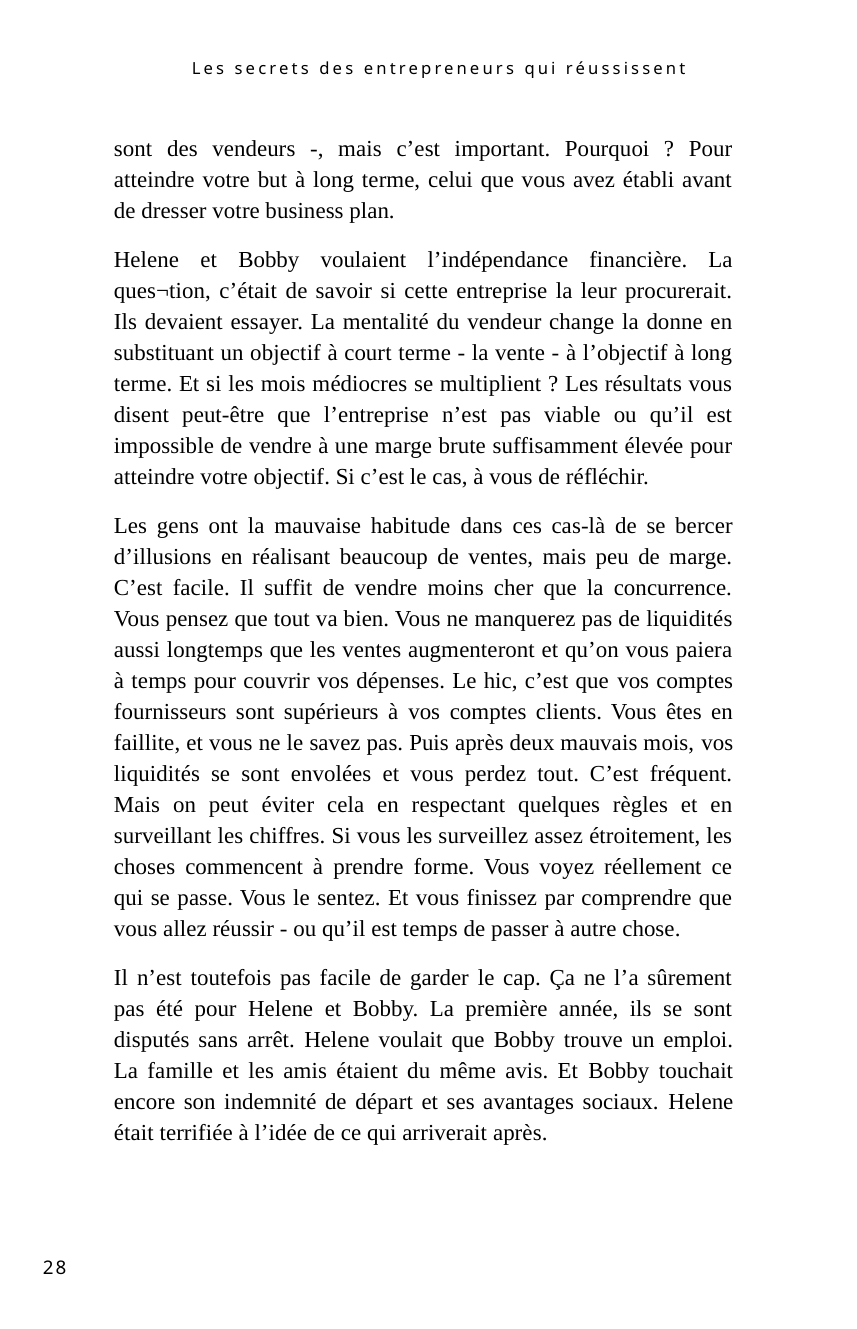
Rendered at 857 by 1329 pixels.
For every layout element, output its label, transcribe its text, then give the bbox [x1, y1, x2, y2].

text_box 28 [43, 1262, 50, 1272]
text_box sont des vendeurs -, mais c’est important. Pourquoi ? Pour atteindre votre but à long terme, celui que vous avez établi avant de dresser votre business plan. Helene et Bobby voulaient l’indépendance financière. La ques¬tion, c’était de savoir si cette entreprise la leur procurerait. Ils devaient essayer. La mentalité du vendeur change la donne en substituant un objectif à court terme - la vente - à l’objectif à long terme. Et si les mois médiocres se multiplient ? Les résultats vous disent peut-être que l’entreprise n’est pas viable ou qu’il est impossible de vendre à une marge brute suffisamment élevée pour atteindre votre objectif. Si c’est le cas, à vous de réfléchir. Les gens ont la mauvaise habitude dans ces cas-là de se bercer d’illusions en réalisant beaucoup de ventes, mais peu de marge. C’est facile. Il suffit de vendre moins cher que la concurrence. Vous pensez que tout va bien. Vous ne manquerez pas de liquidités aussi longtemps que les ventes augmenteront et qu’on vous paiera à temps pour couvrir vos dépenses. Le hic, c’est que vos comptes fournisseurs sont supérieurs à vos comptes clients. Vous êtes en faillite, et vous ne le savez pas. Puis après deux mauvais mois, vos liquidités se sont envolées et vous perdez tout. C’est fréquent. Mais on peut éviter cela en respectant quelques règles et en surveillant les chiffres. Si vous les surveillez assez étroitement, les choses commencent à prendre forme. Vous voyez réellement ce qui se passe. Vous le sentez. Et vous finissez par comprendre que vous allez réussir - ou qu’il est temps de passer à autre chose. Il n’est toutefois pas facile de garder le cap. Ça ne l’a sûrement pas été pour Helene et Bobby. La première année, ils se sont disputés sans arrêt. Helene voulait que Bobby trouve un emploi. La famille et les amis étaient du même avis. Et Bobby touchait encore son indemnité de départ et ses avantages sociaux. Helene était terrifiée à l’idée de ce qui arriverait après. [114, 130, 734, 1220]
text_box Les secrets des entrepreneurs qui réussissent [192, 57, 654, 84]
text_box 28 [43, 1256, 75, 1277]
